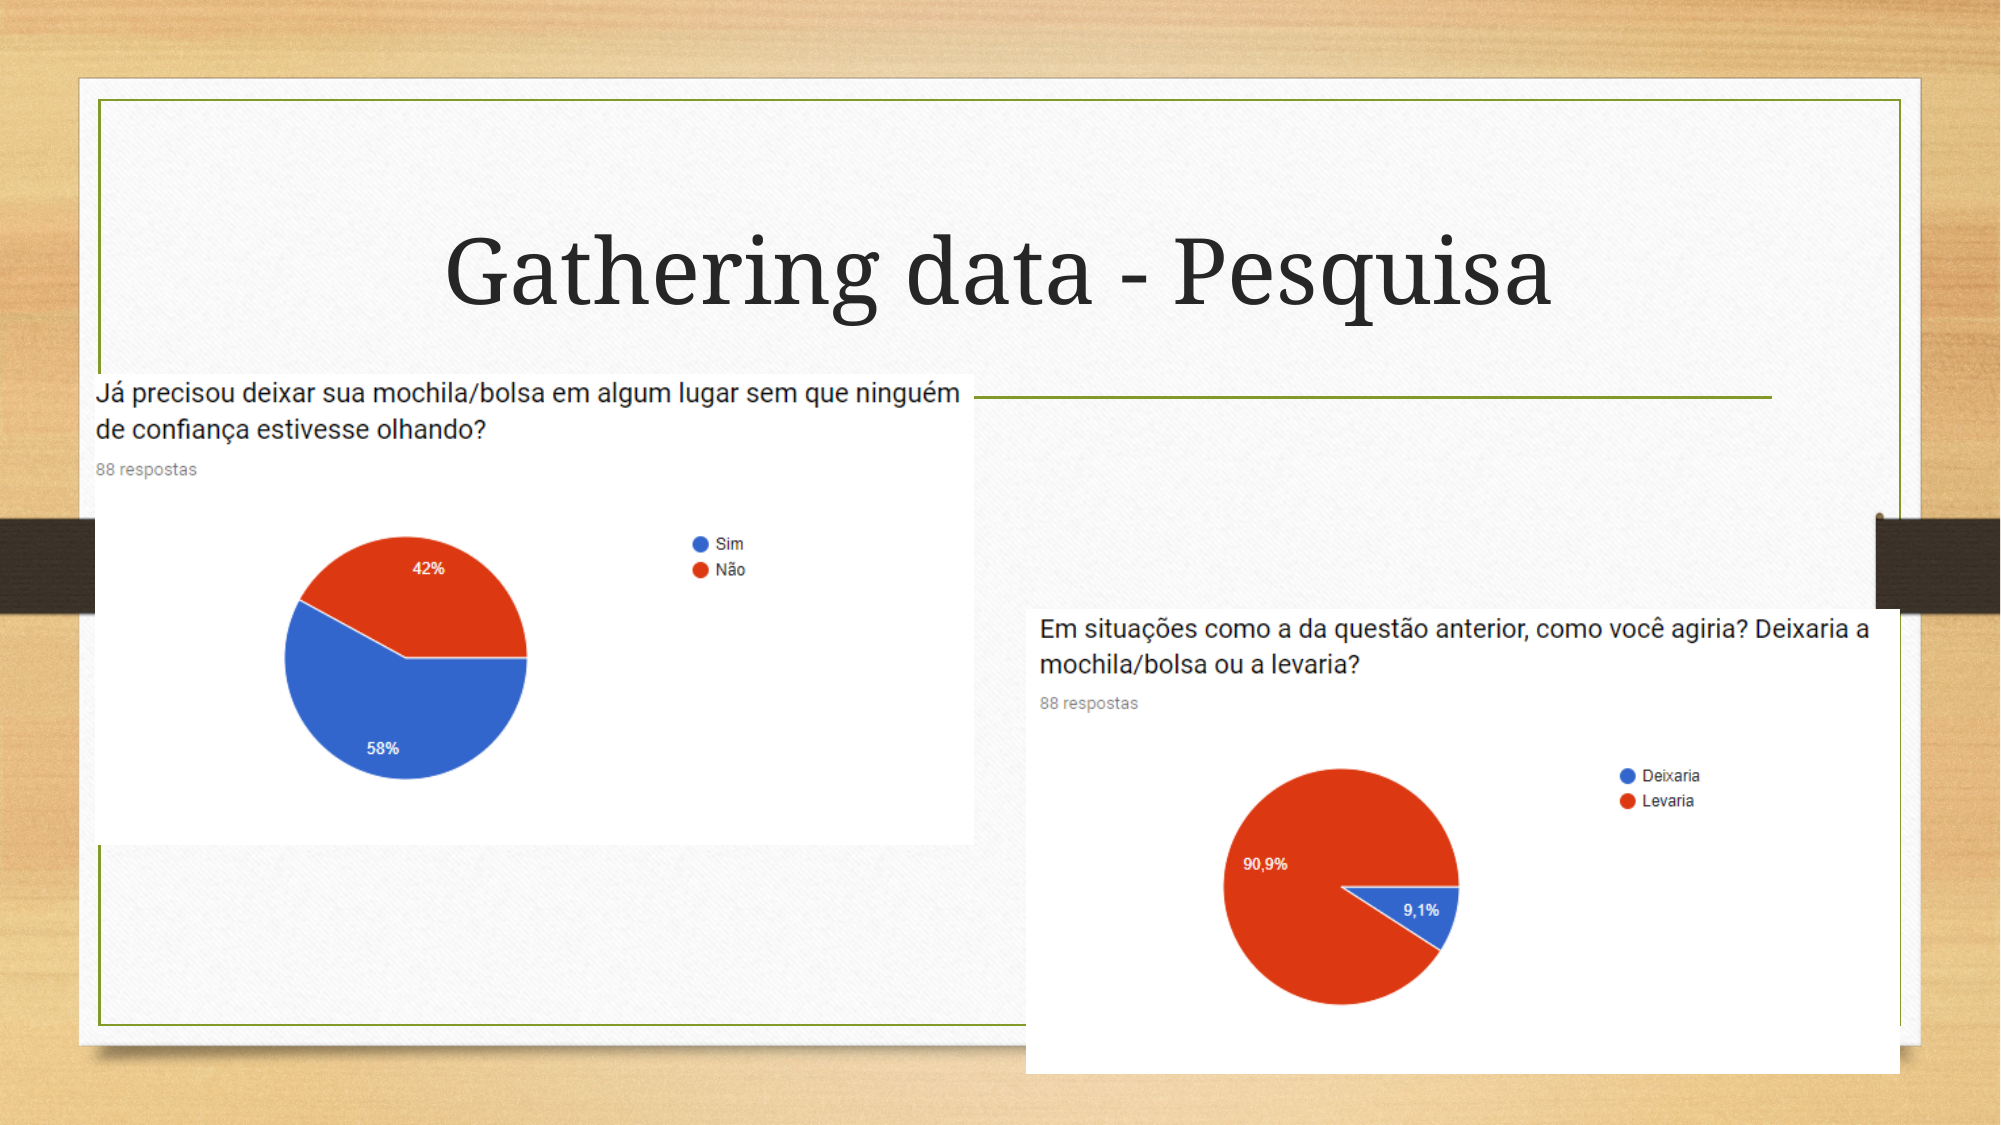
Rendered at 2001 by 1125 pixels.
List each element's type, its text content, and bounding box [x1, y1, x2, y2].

title Gathering data - Pesquisa [212, 161, 1788, 376]
picture [95, 375, 974, 845]
picture [1026, 609, 1900, 1074]
